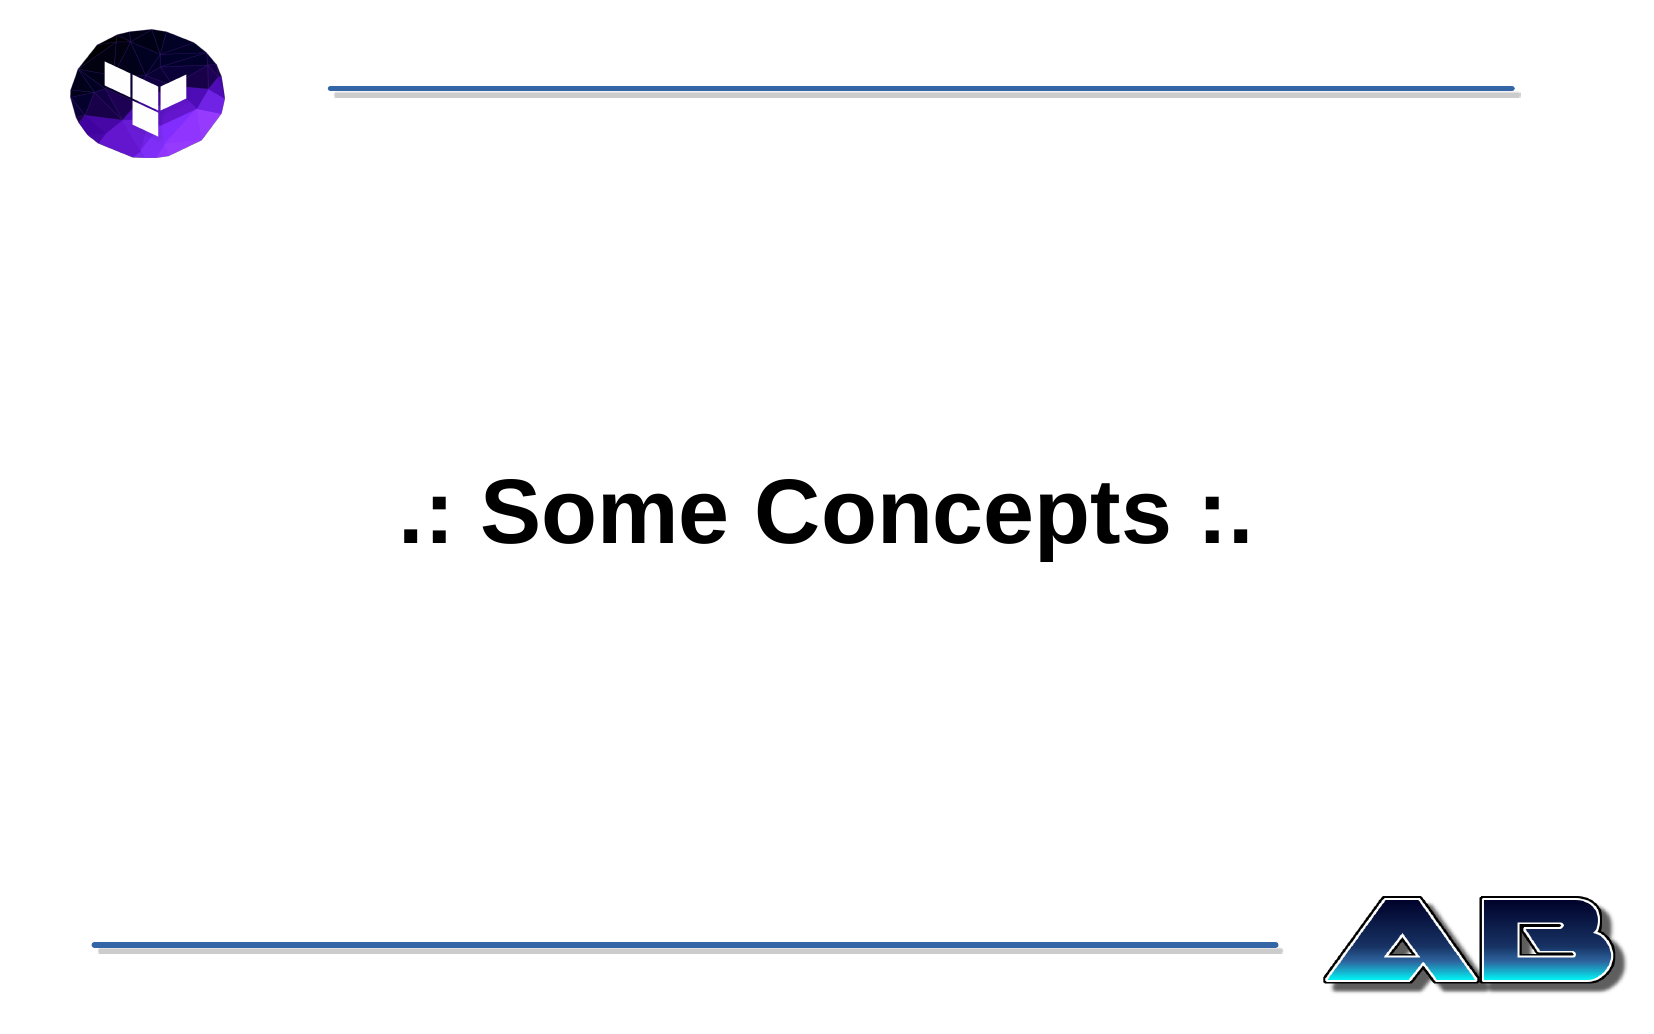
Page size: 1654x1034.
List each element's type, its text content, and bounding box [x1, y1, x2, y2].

picture [1322, 896, 1630, 996]
subtitle .: Some Concepts :. [82, 39, 1571, 985]
picture [70, 29, 225, 158]
